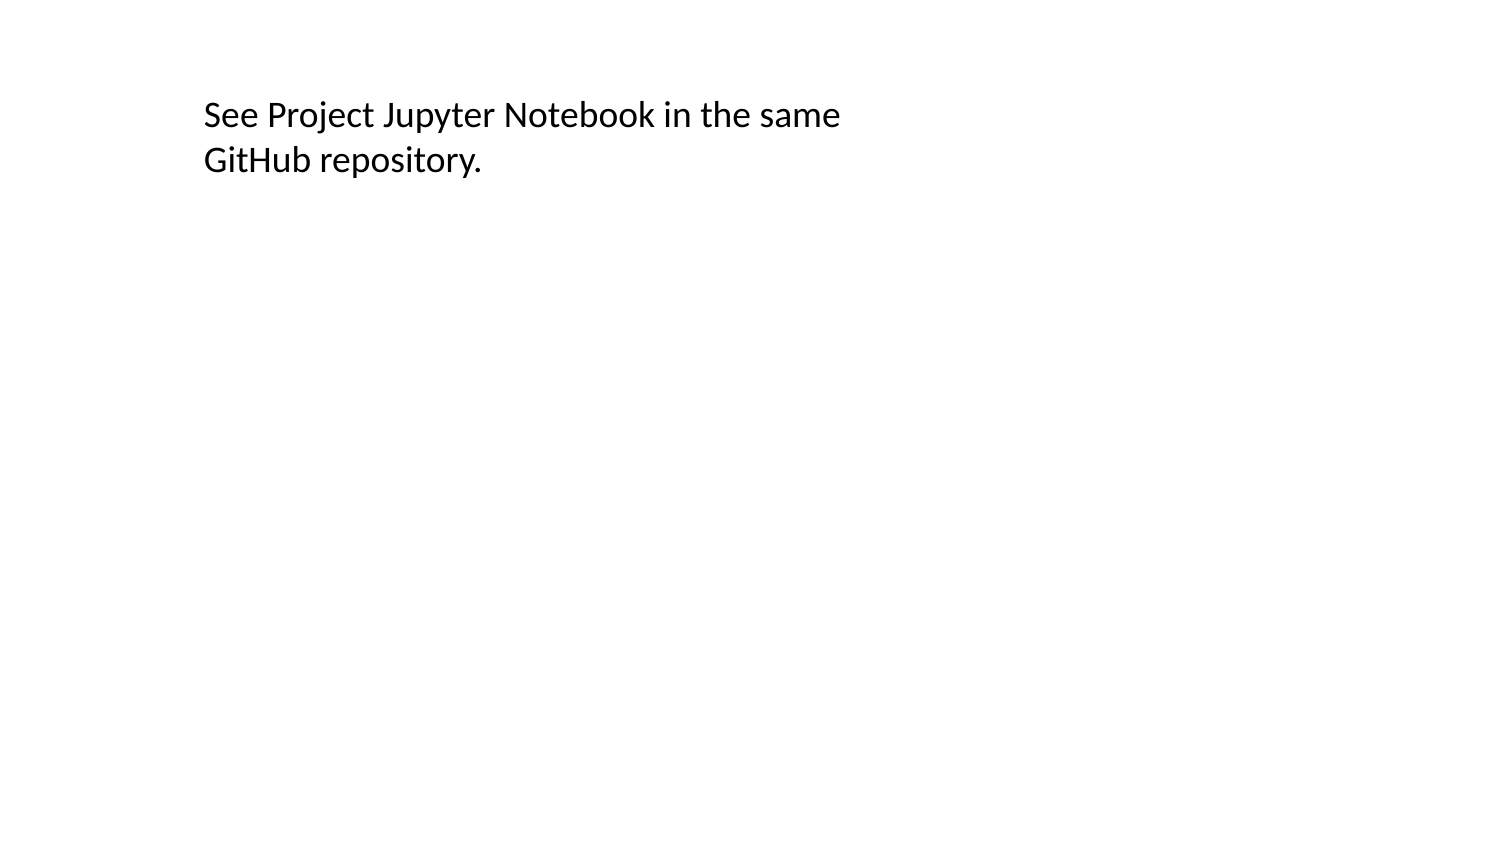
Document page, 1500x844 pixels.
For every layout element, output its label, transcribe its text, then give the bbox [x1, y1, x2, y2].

text_box See Project Jupyter Notebook in the same GitHub repository. [189, 82, 954, 189]
